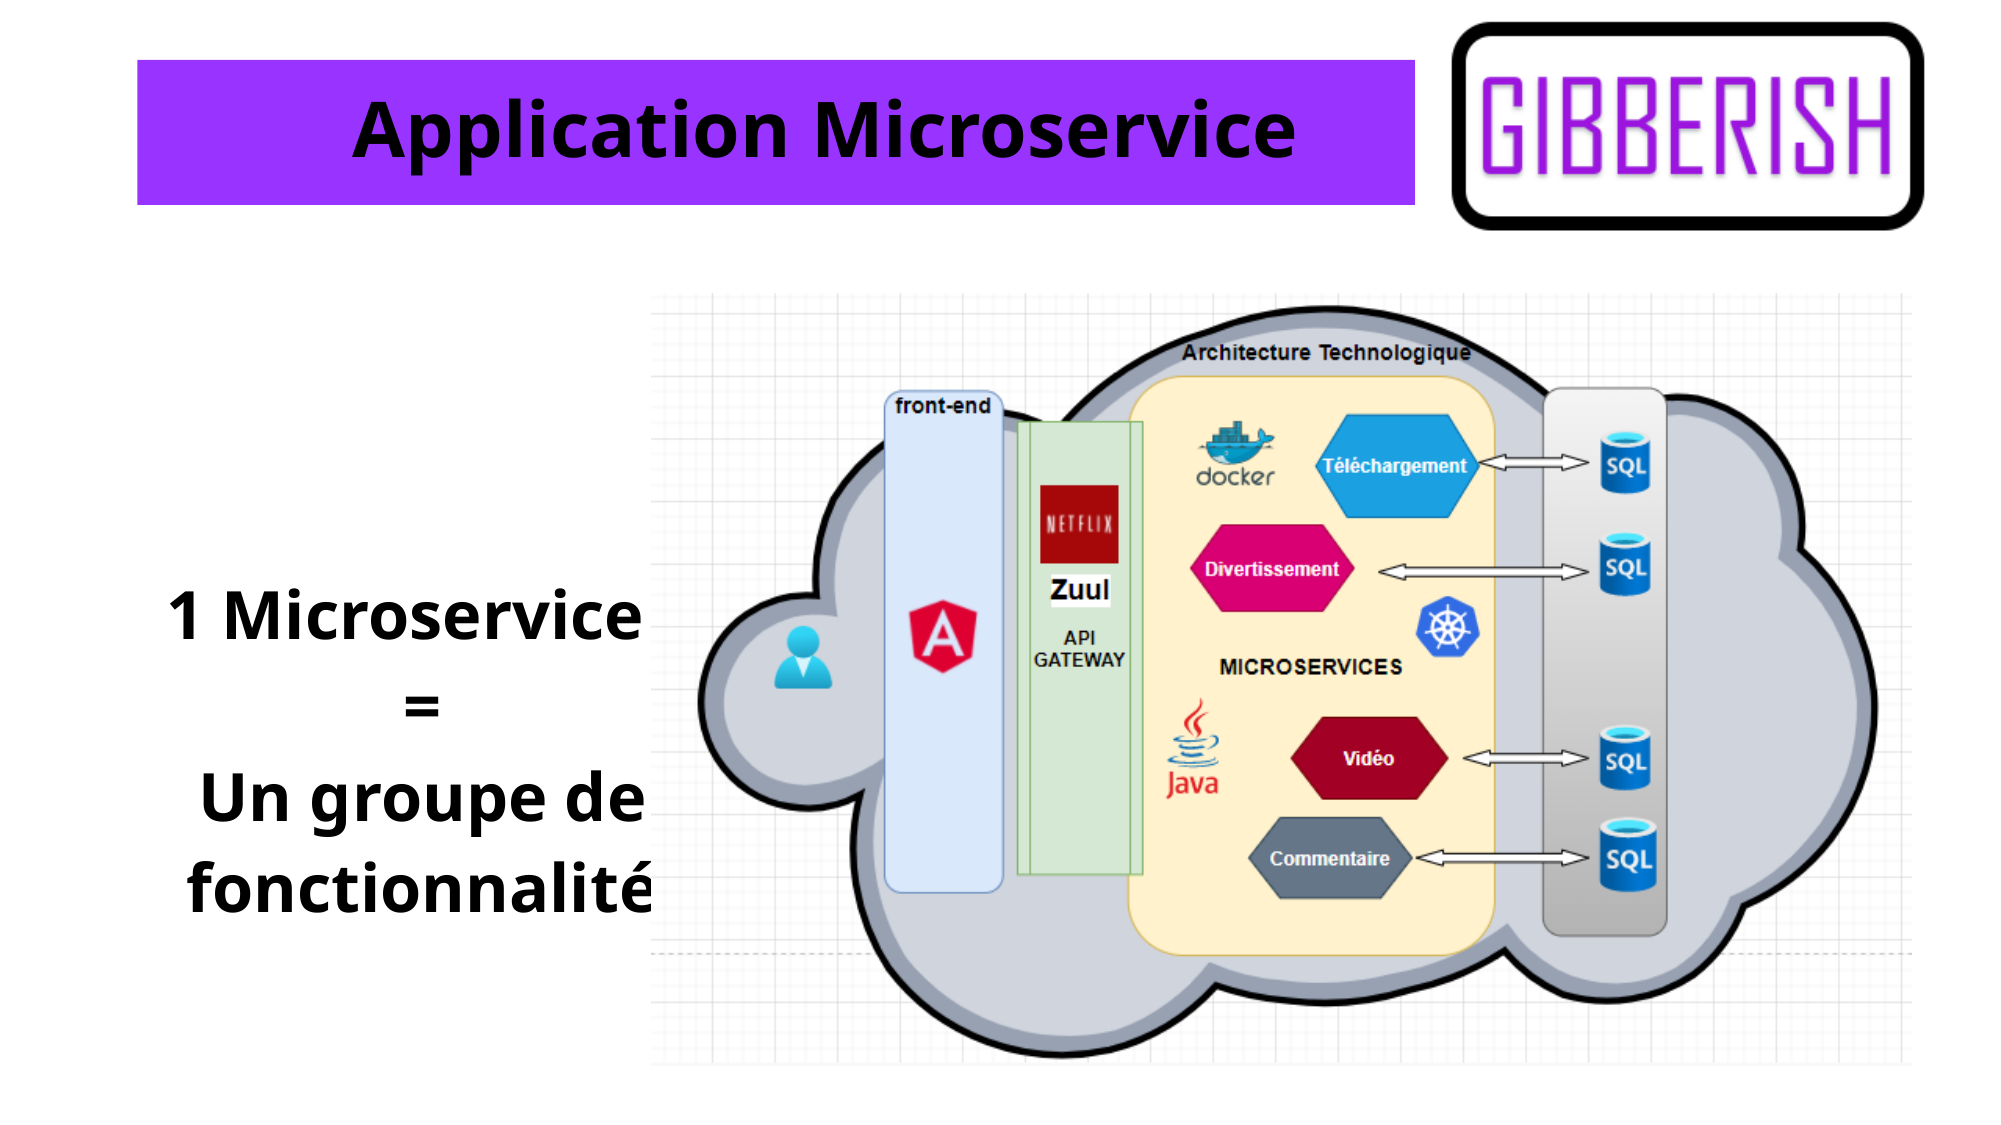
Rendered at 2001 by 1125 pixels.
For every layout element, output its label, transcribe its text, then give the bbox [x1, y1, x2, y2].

title Application Microservice [137, 59, 1415, 205]
picture [1438, 5, 1937, 248]
text_box 1 Microservice = Un groupe de fonctionnalité [88, 561, 651, 899]
picture [651, 293, 1912, 1066]
